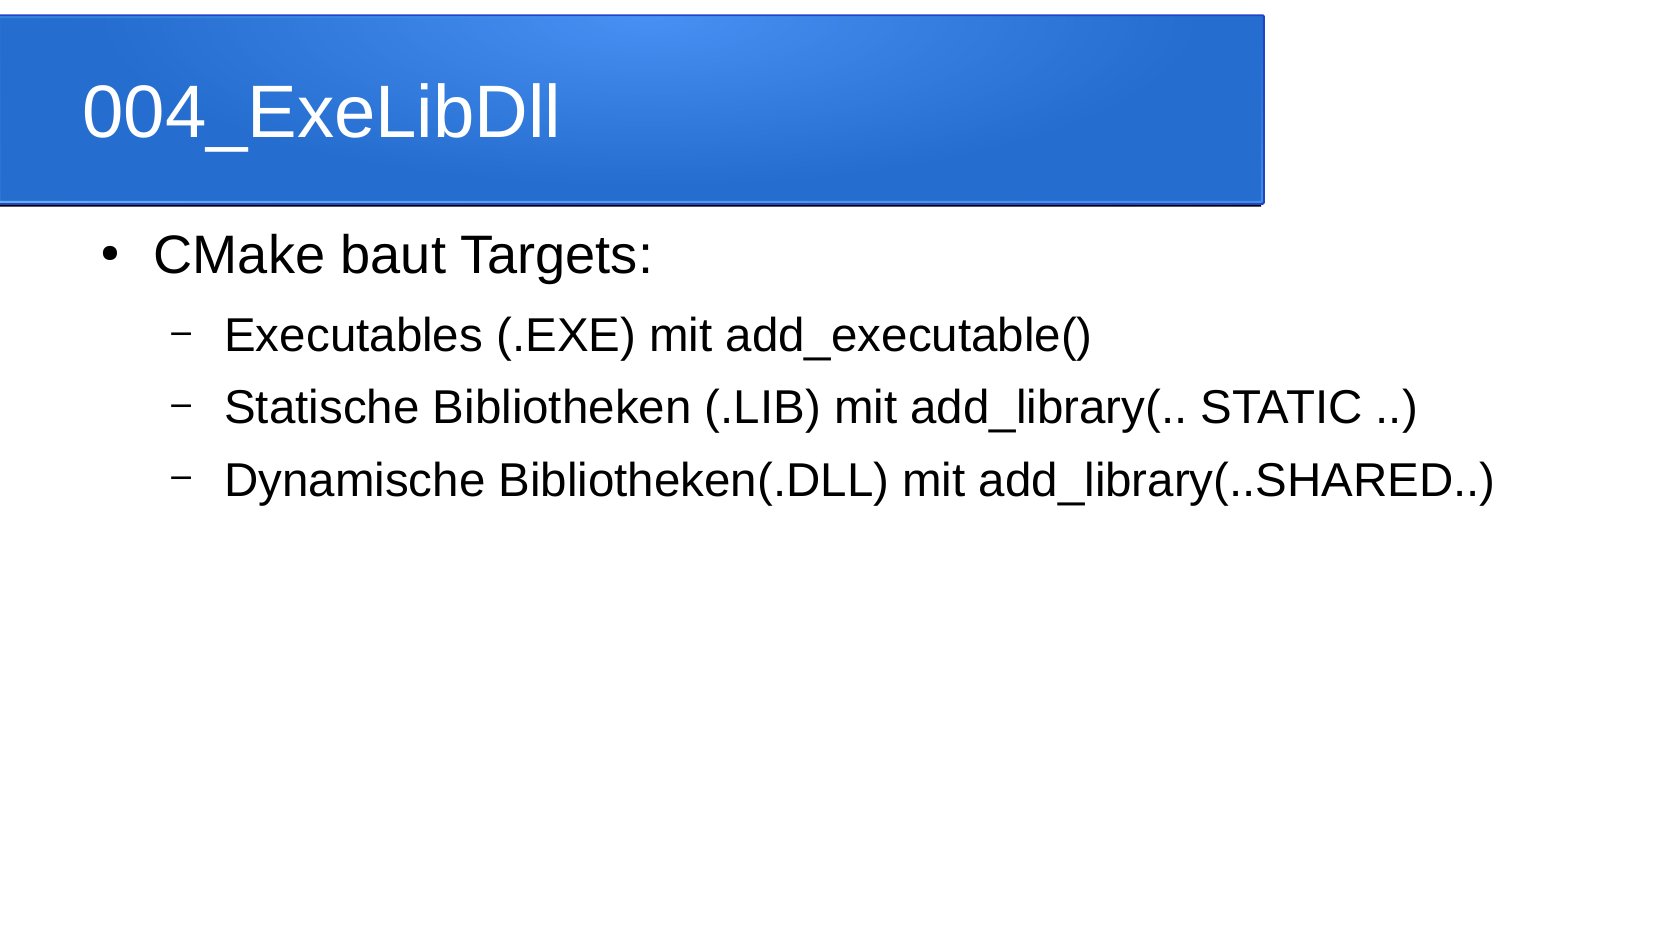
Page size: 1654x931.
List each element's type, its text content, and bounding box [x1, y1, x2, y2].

list CMake baut Targets: Executables (.EXE) mit add_executable() Statische Bibliotheken (.LIB) mit add_library(.. STATIC ..) Dynamische Bibliotheken(.DLL) mit add_library(..SHARED..) [82, 224, 1571, 764]
title 004_ExeLibDll [82, 35, 1235, 189]
